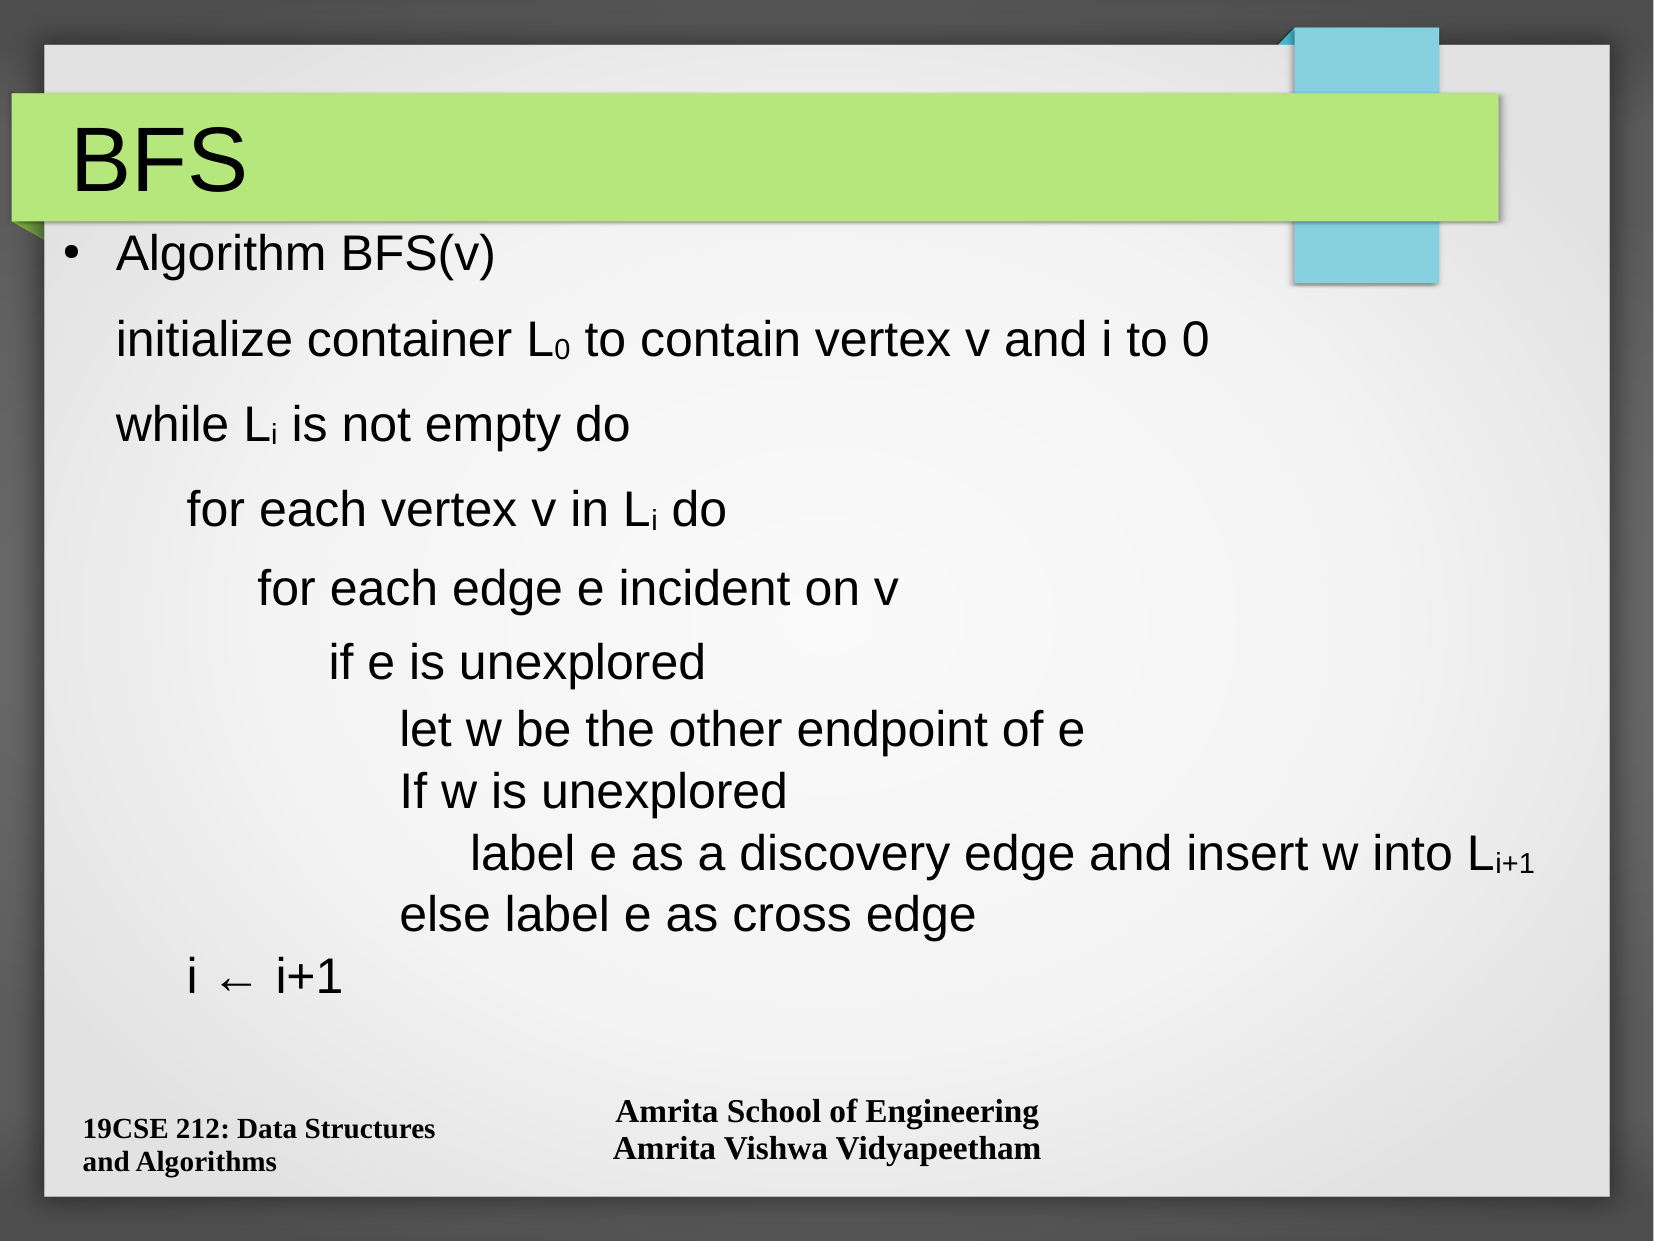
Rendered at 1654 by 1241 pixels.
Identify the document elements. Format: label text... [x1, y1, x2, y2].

title BFS [70, 106, 1229, 213]
picture [0, 0, 1654, 1241]
list Algorithm BFS(v) initialize container L0 to contain vertex v and i to 0 while Li is not empty do for each vertex v in Li do for each edge e incident on v if e is unexplored let w be the other endpoint of e If w is unexplored label e as a discovery edge and insert w into Li+1 else label e as cross edge i ← i+1 [45, 225, 1591, 1081]
